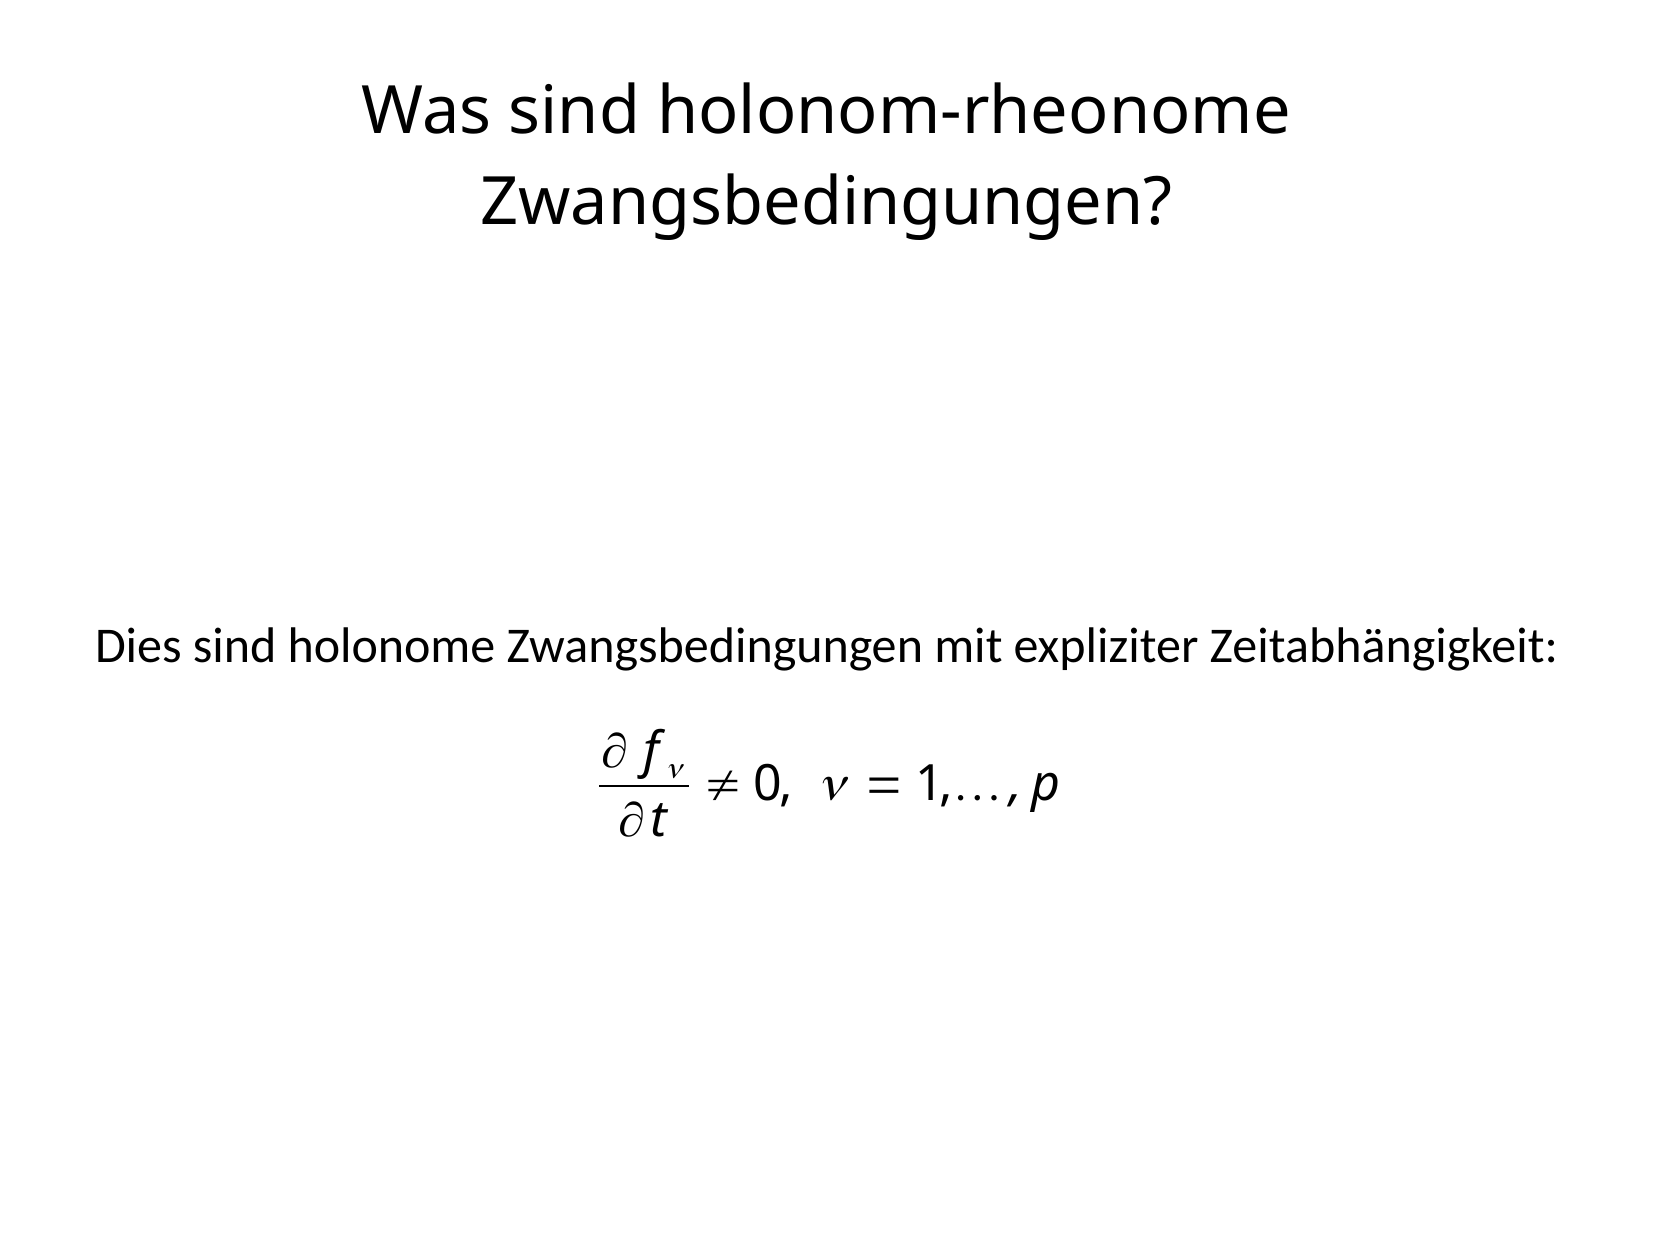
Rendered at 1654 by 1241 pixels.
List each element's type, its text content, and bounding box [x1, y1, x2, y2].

title Was sind holonom-rheonome Zwangsbedingungen? [82, 49, 1571, 257]
chart [590, 720, 1063, 851]
subtitle Dies sind holonome Zwangsbedingungen mit expliziter Zeitabhängigkeit: [82, 290, 1571, 1010]
